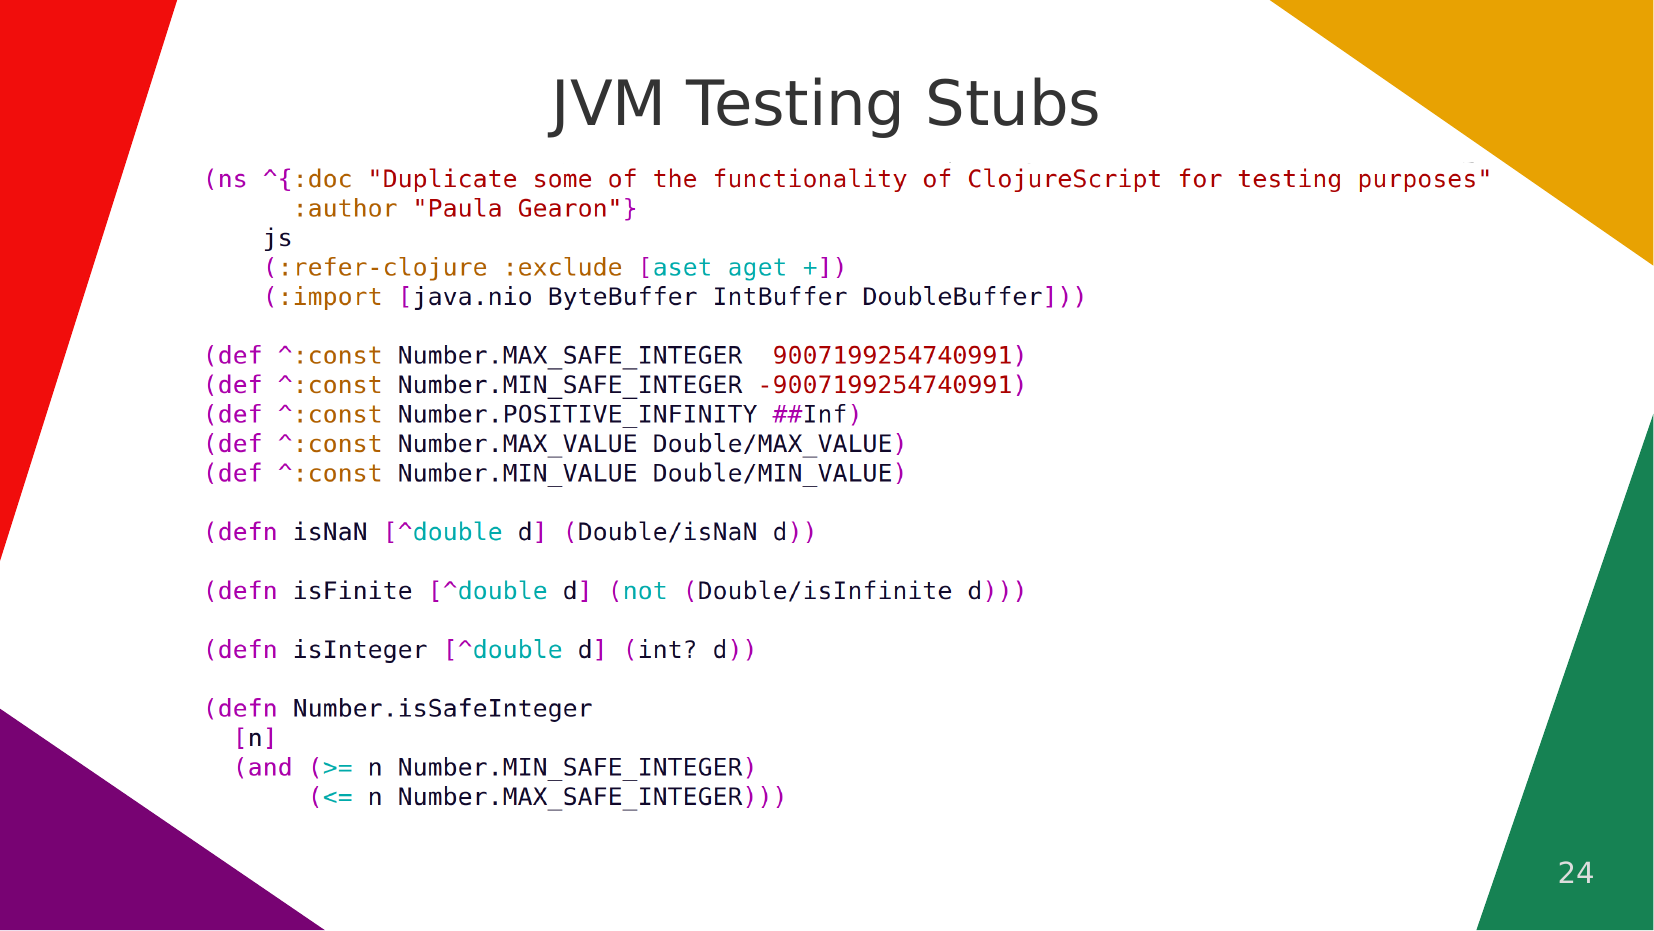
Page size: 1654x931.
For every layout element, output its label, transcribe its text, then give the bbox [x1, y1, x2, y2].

title JVM Testing Stubs [118, 29, 1536, 178]
picture [203, 162, 1495, 832]
